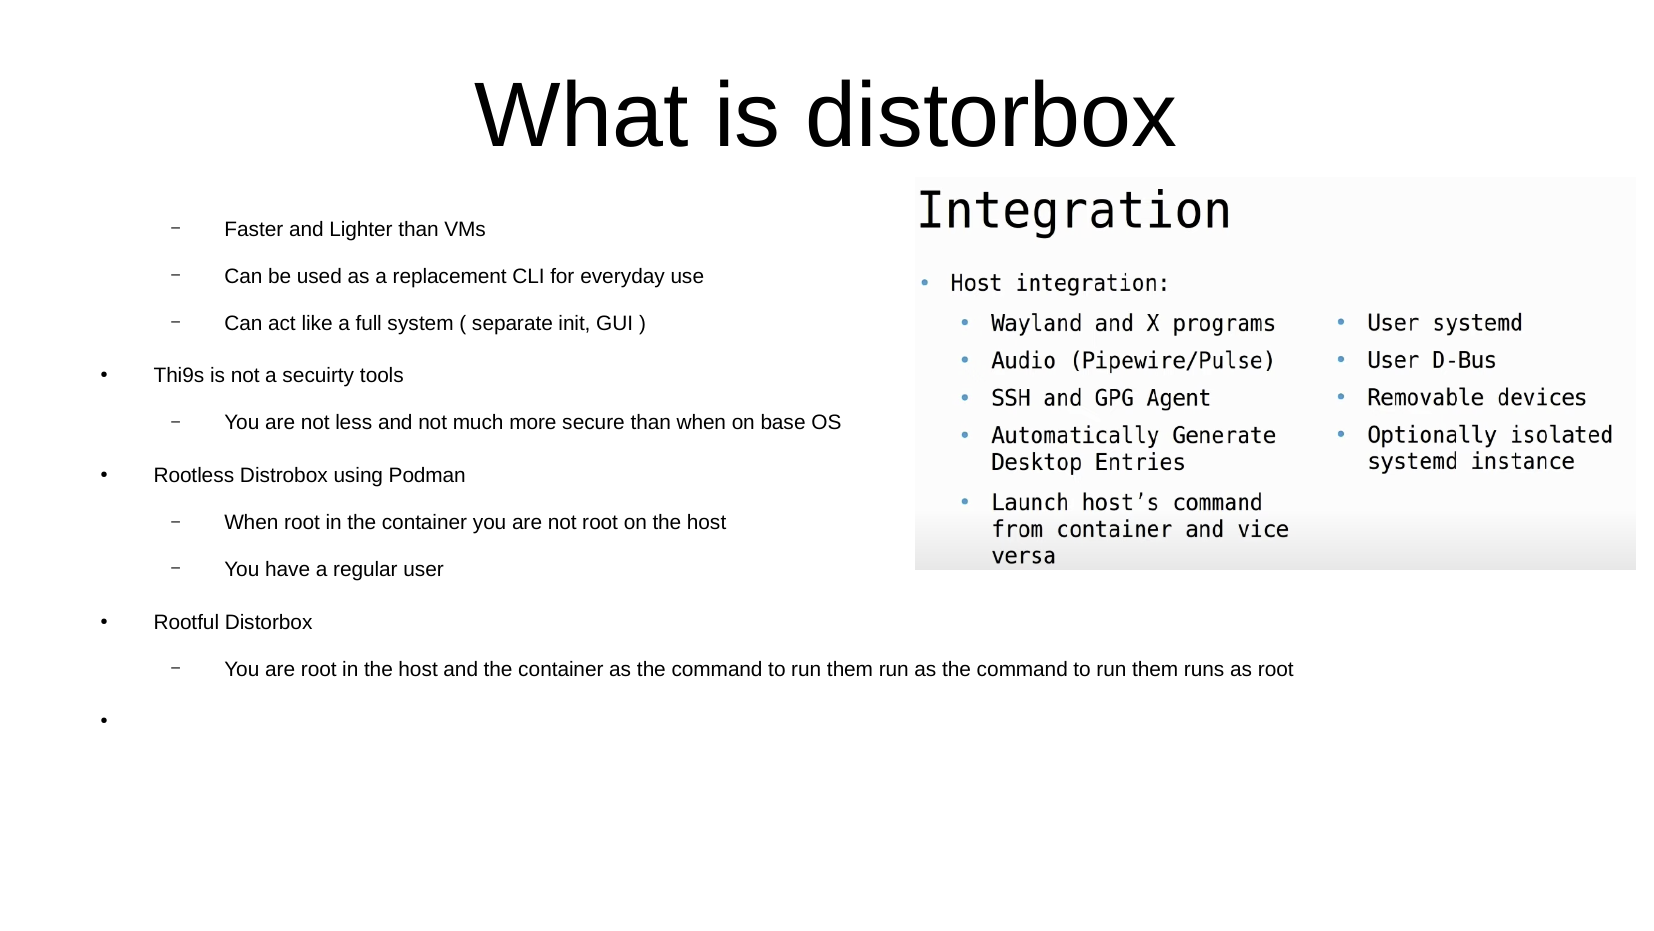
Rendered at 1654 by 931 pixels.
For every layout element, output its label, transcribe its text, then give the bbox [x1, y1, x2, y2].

list Faster and Lighter than VMs Can be used as a replacement CLI for everyday use Can act like a full system ( separate init, GUI ) Thi9s is not a secuirty tools You are not less and not much more secure than when on base OS Rootless Distrobox using Podman When root in the container you are not root on the host You have a regular user Rootful Distorbox You are root in the host and the container as the command to run them run as the command to run them runs as root [82, 217, 1571, 886]
picture [915, 177, 1636, 571]
title What is distorbox [82, 37, 1571, 193]
